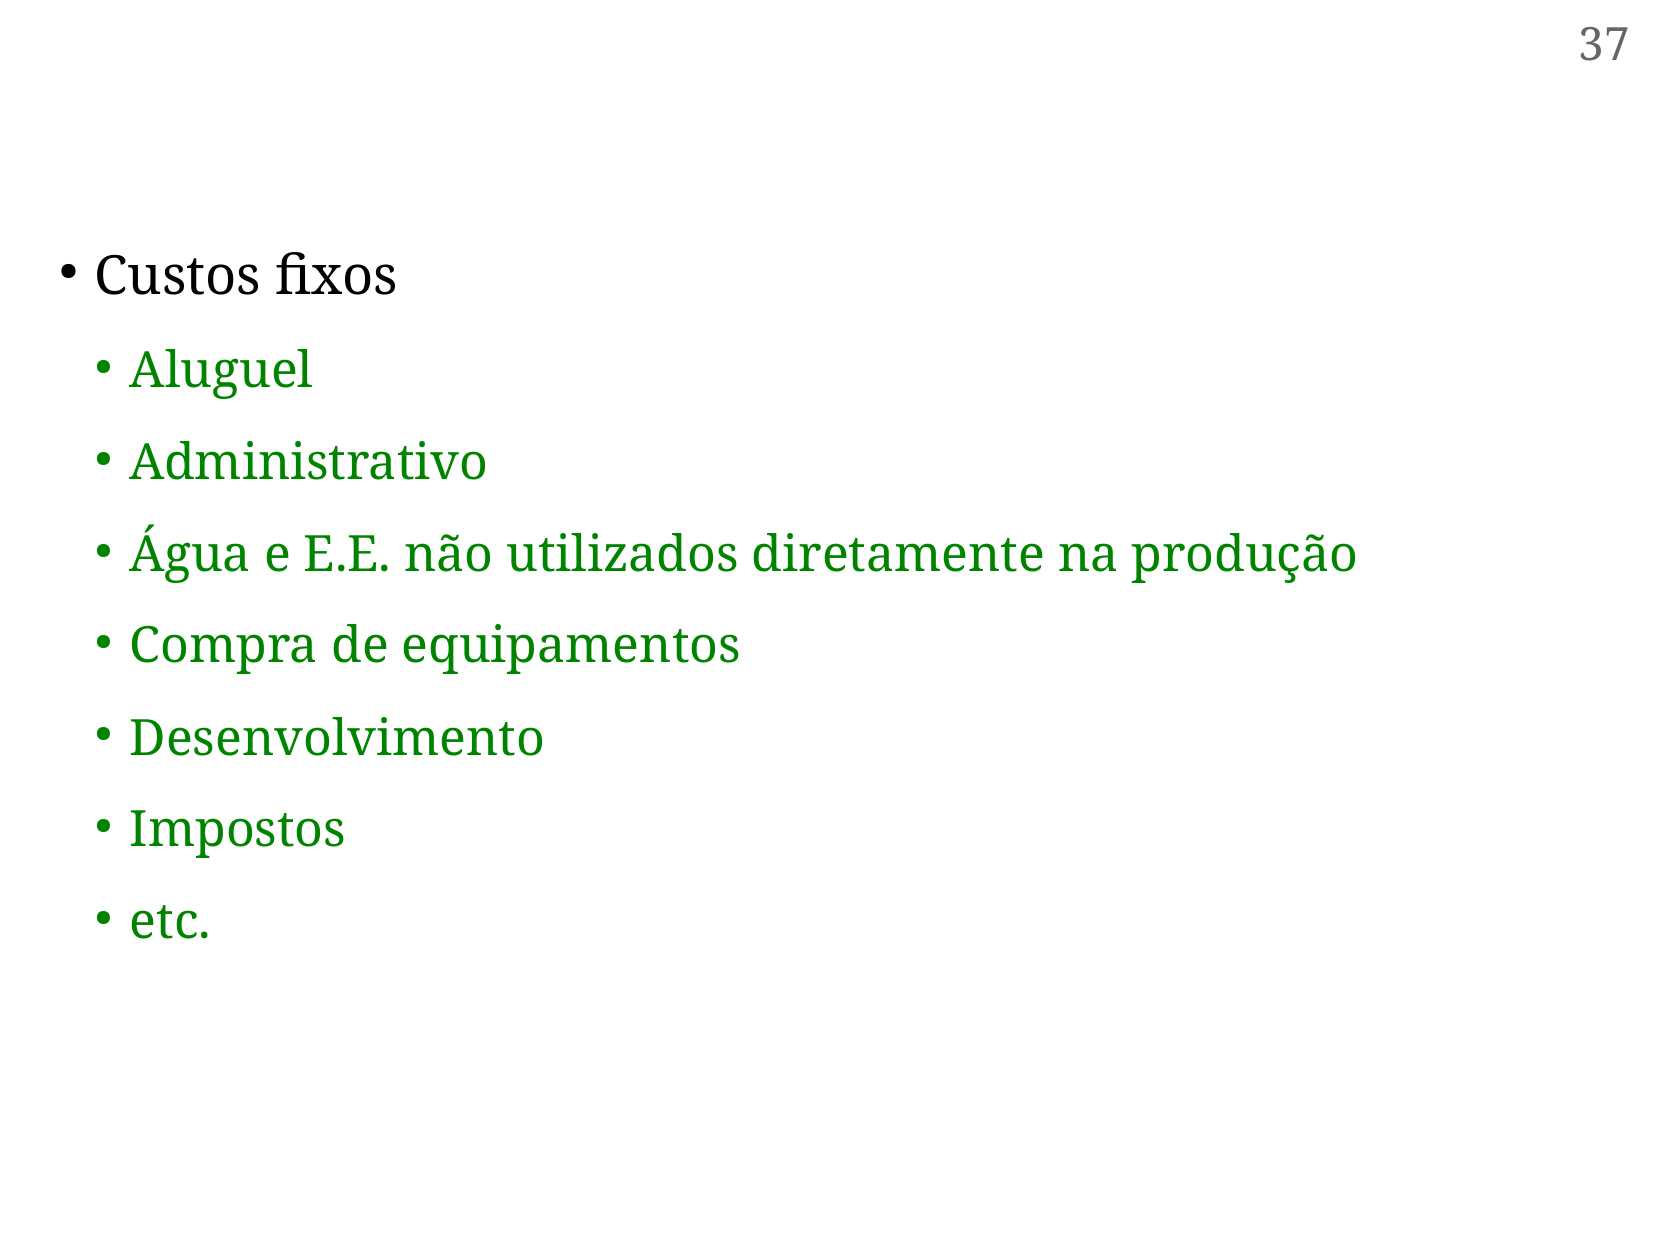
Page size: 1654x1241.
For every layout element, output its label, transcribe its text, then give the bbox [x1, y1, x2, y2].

list Custos fixos Aluguel Administrativo Água e E.E. não utilizados diretamente na produção Compra de equipamentos Desenvolvimento Impostos etc. [59, 236, 1595, 1211]
